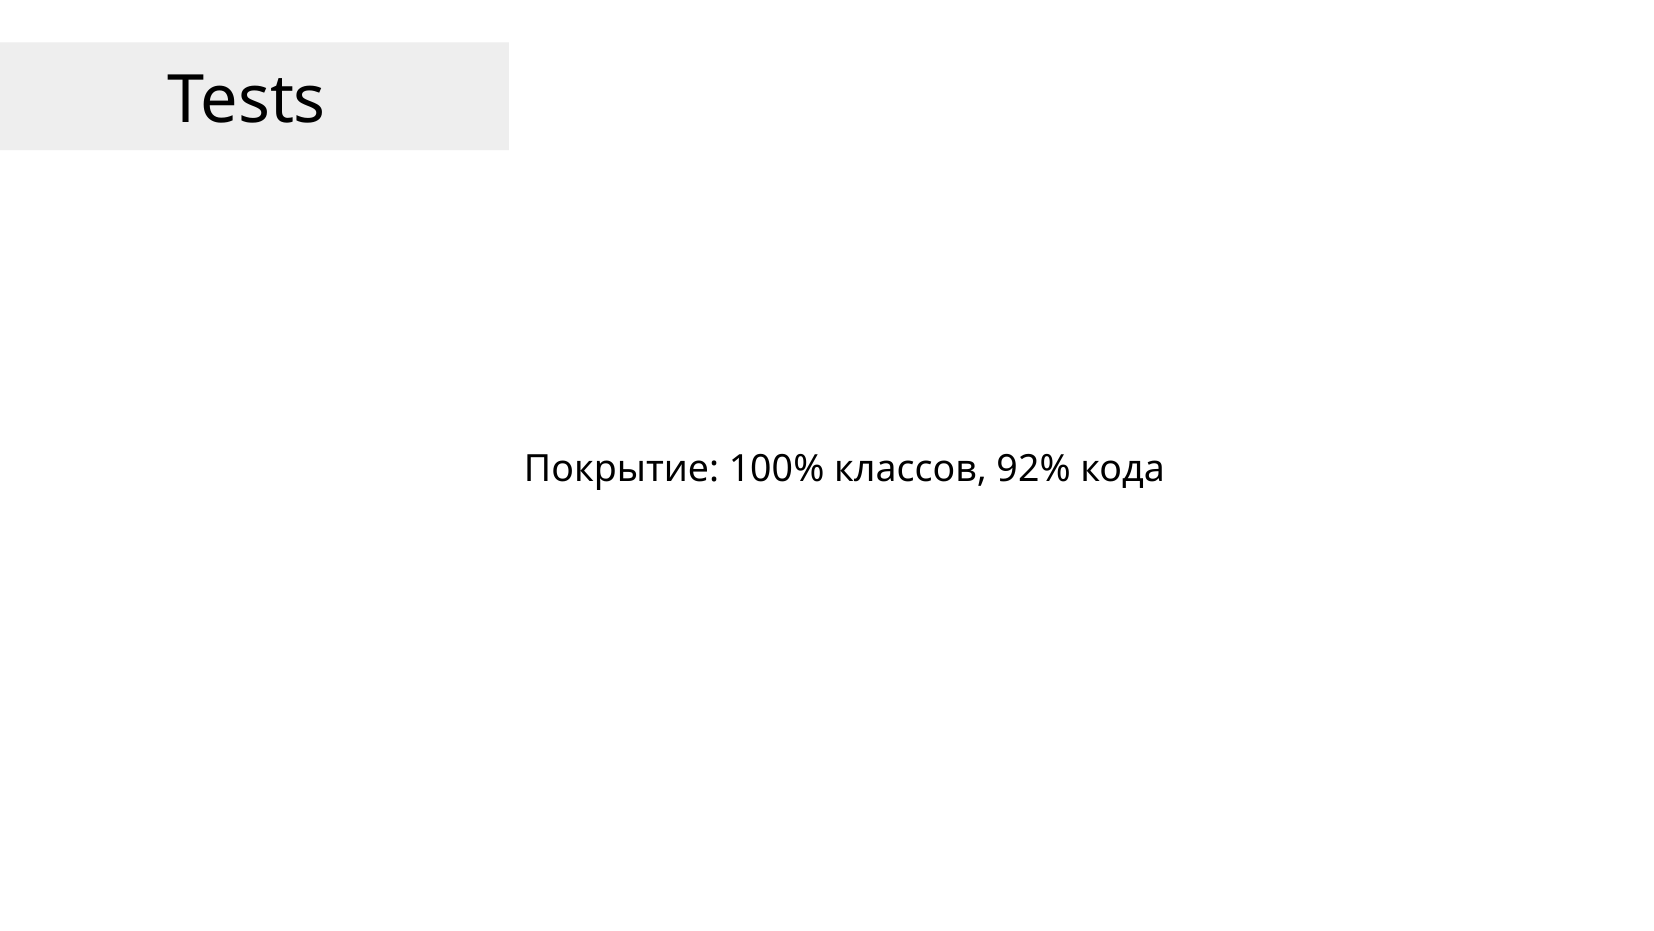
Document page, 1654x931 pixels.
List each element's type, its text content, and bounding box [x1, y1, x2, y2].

title Tests [0, 42, 509, 151]
text_box Покрытие: 100% классов, 92% кода [509, 433, 1145, 493]
